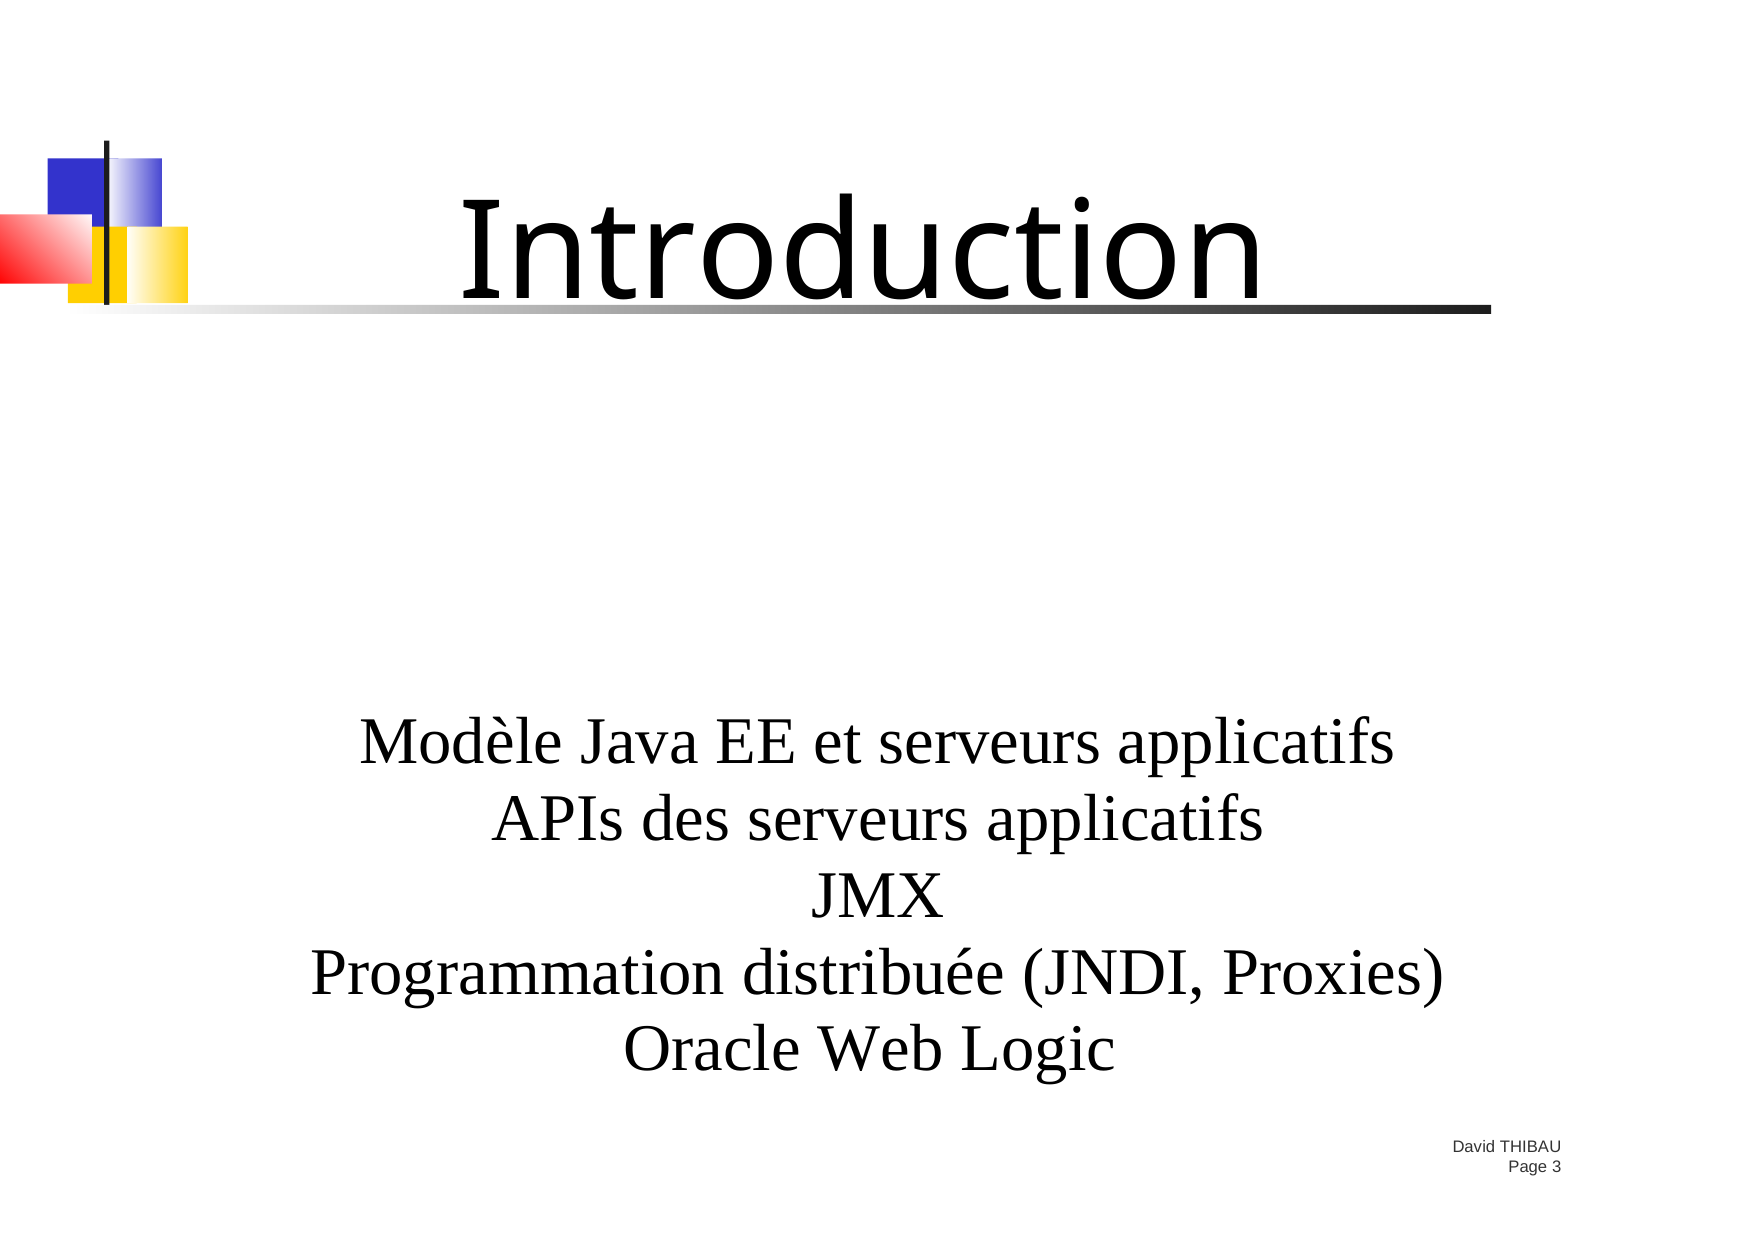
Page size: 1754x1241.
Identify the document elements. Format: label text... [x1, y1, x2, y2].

title Introduction [118, 117, 1610, 384]
subtitle Modèle Java EE et serveurs applicatifs APIs des serveurs applicatifs JMX Programmation distribuée (JNDI, Proxies) Oracle Web Logic [263, 702, 1491, 1090]
